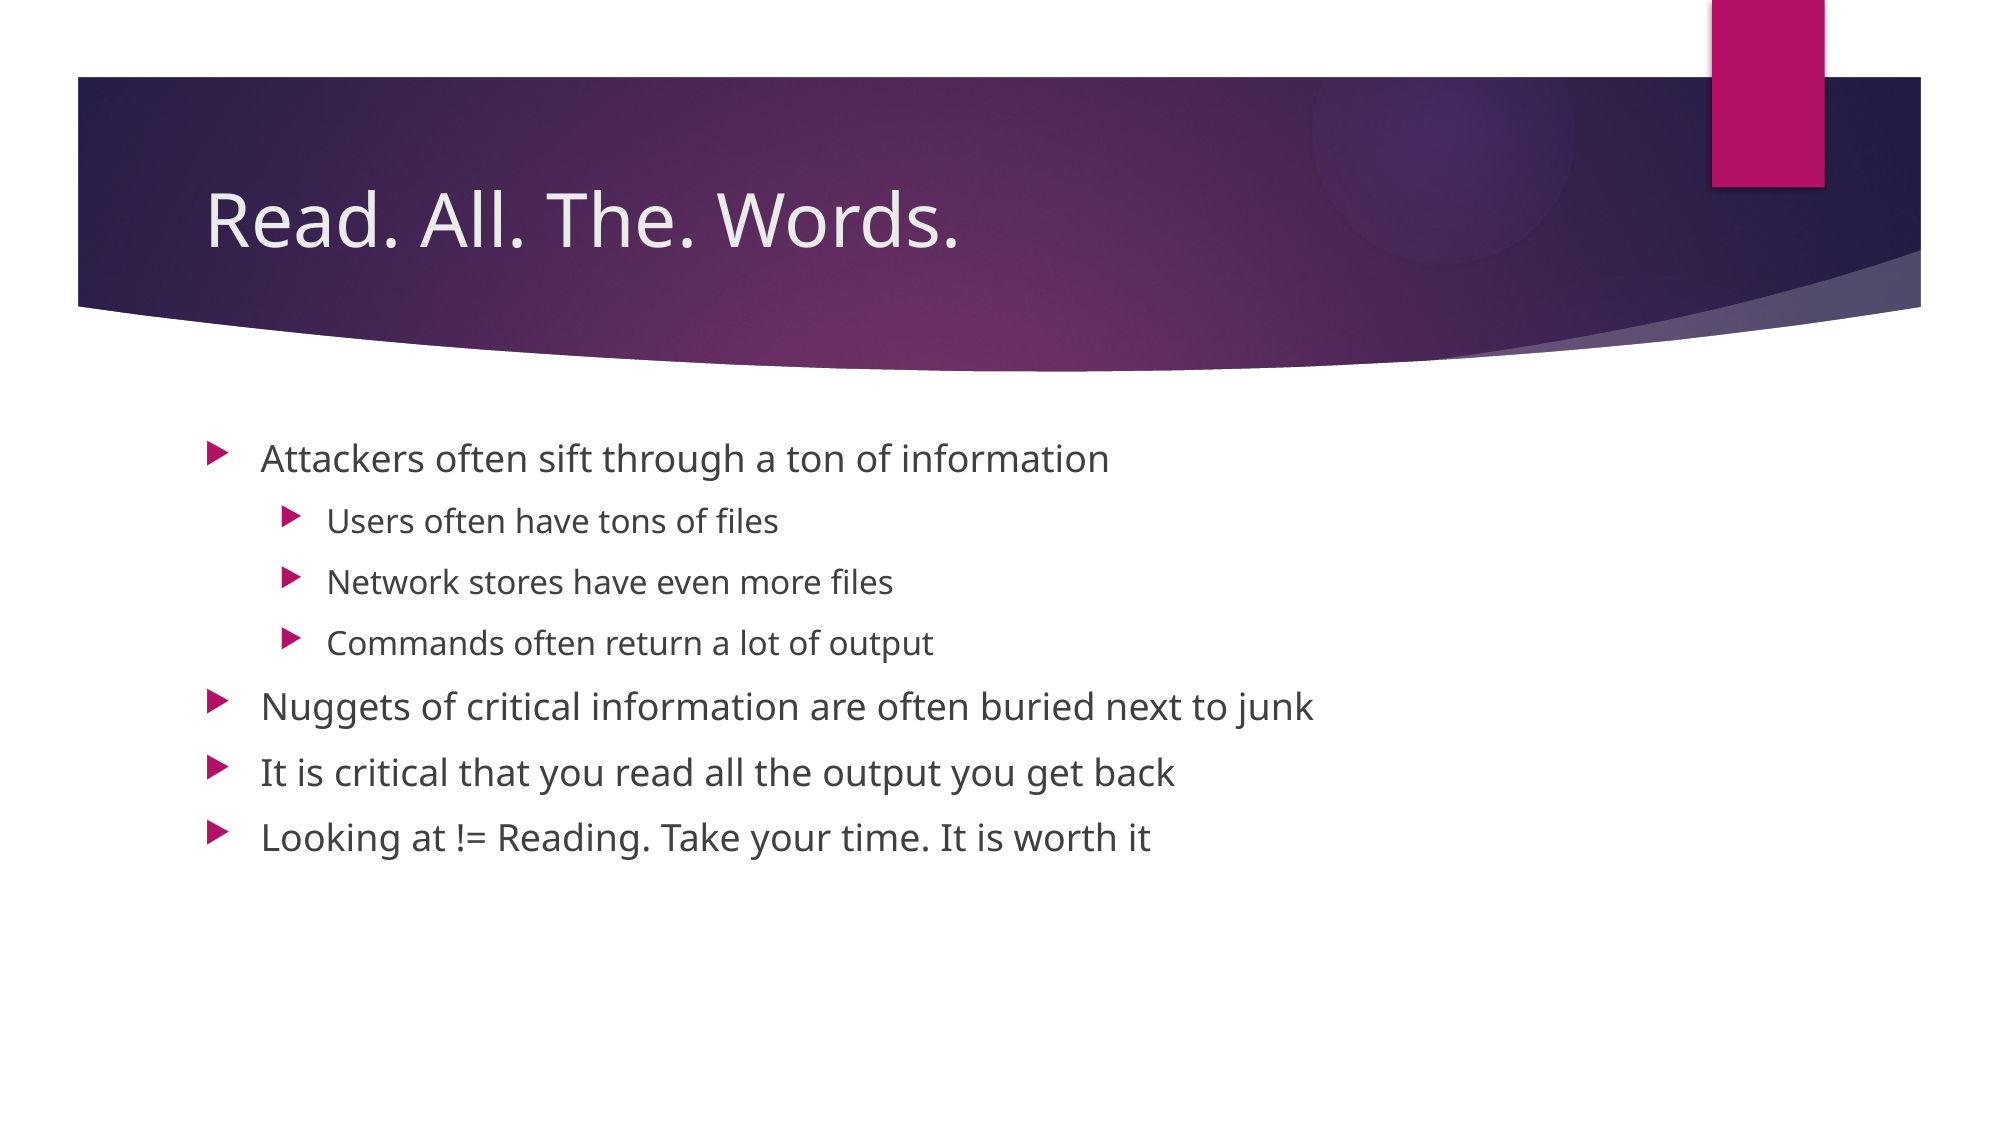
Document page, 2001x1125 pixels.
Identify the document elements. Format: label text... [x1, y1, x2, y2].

title Read. All. The. Words. [189, 159, 1627, 276]
title Now what? [1467, 300, 1788, 358]
list Attackers often sift through a ton of information Users often have tons of files Network stores have even more files Commands often return a lot of output Nuggets of critical information are often buried next to junk It is critical that you read all the output you get back Looking at != Reading. Take your time. It is worth it [189, 427, 1638, 988]
picture [79, 78, 1920, 371]
